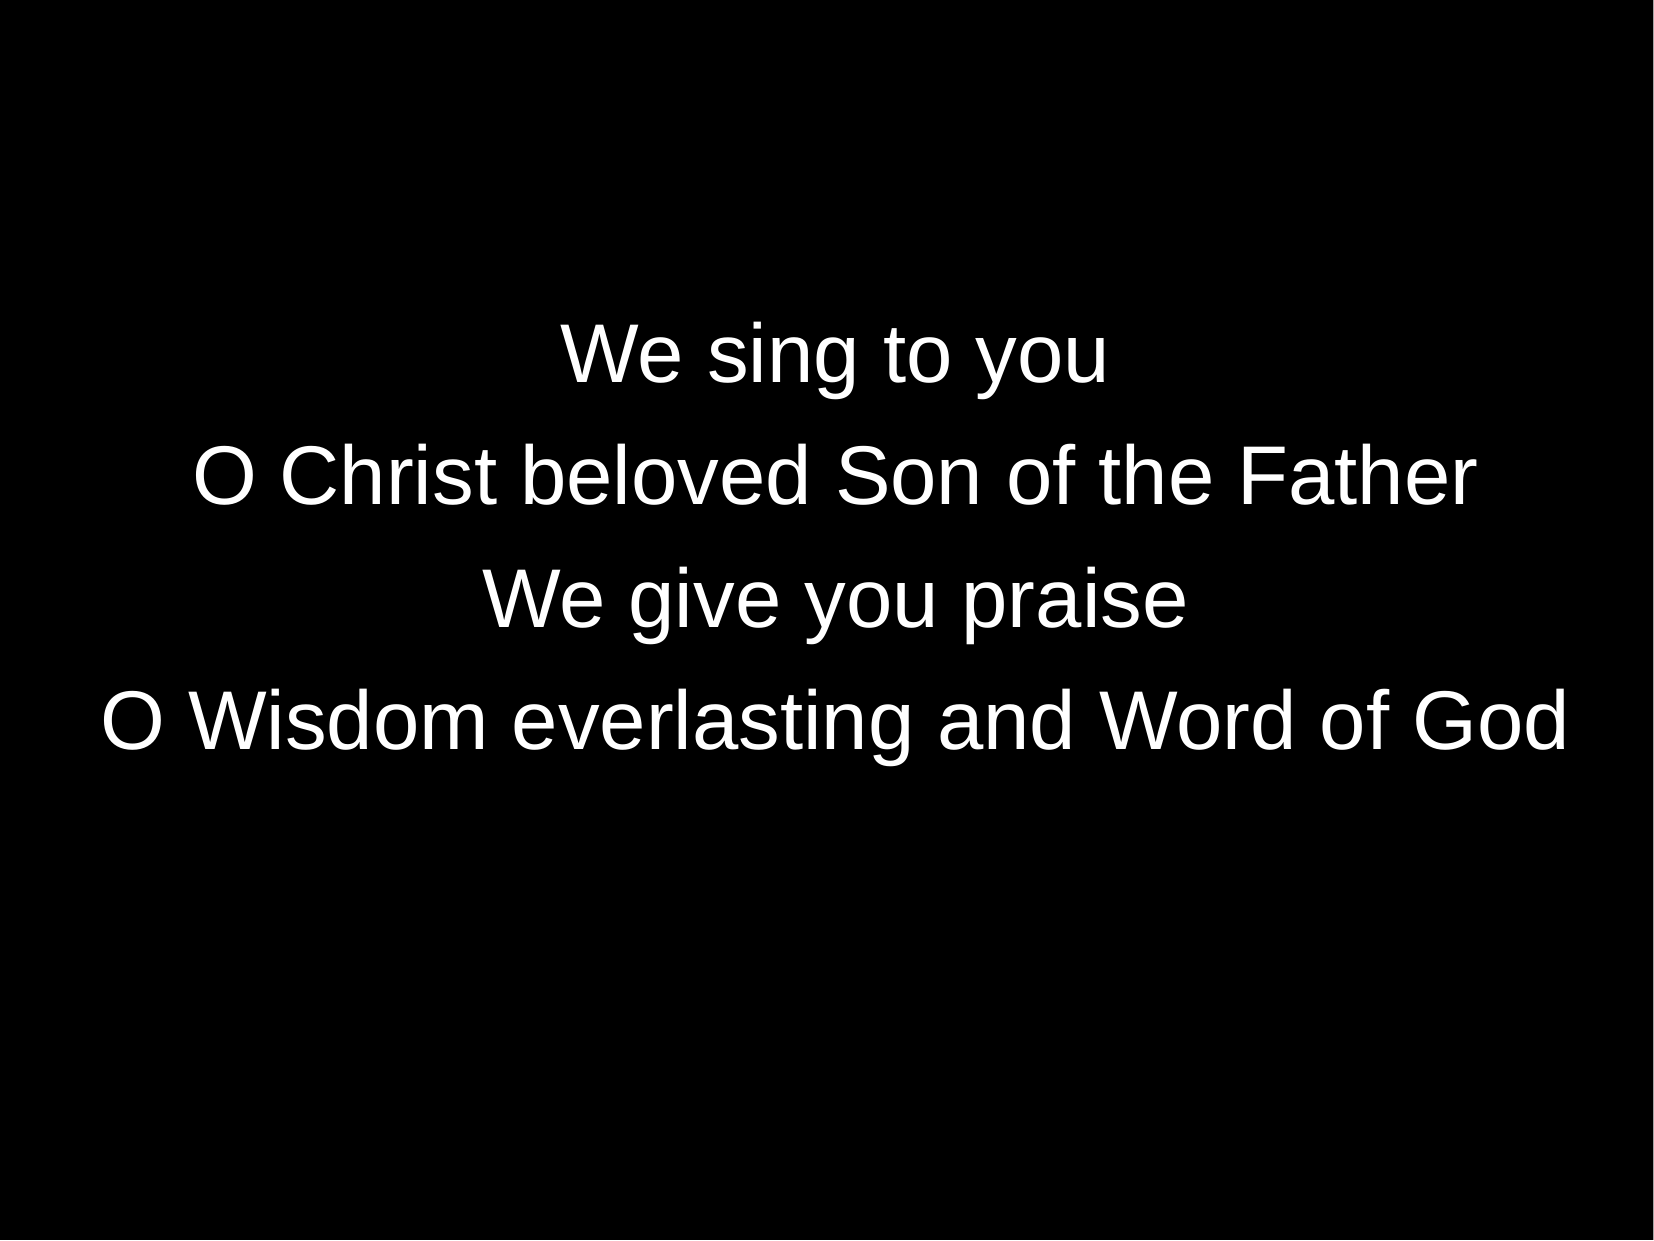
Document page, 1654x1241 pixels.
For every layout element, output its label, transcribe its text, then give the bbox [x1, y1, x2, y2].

list We sing to you O Christ beloved Son of the Father We give you praise O Wisdom everlasting and Word of God [0, 307, 1654, 1027]
